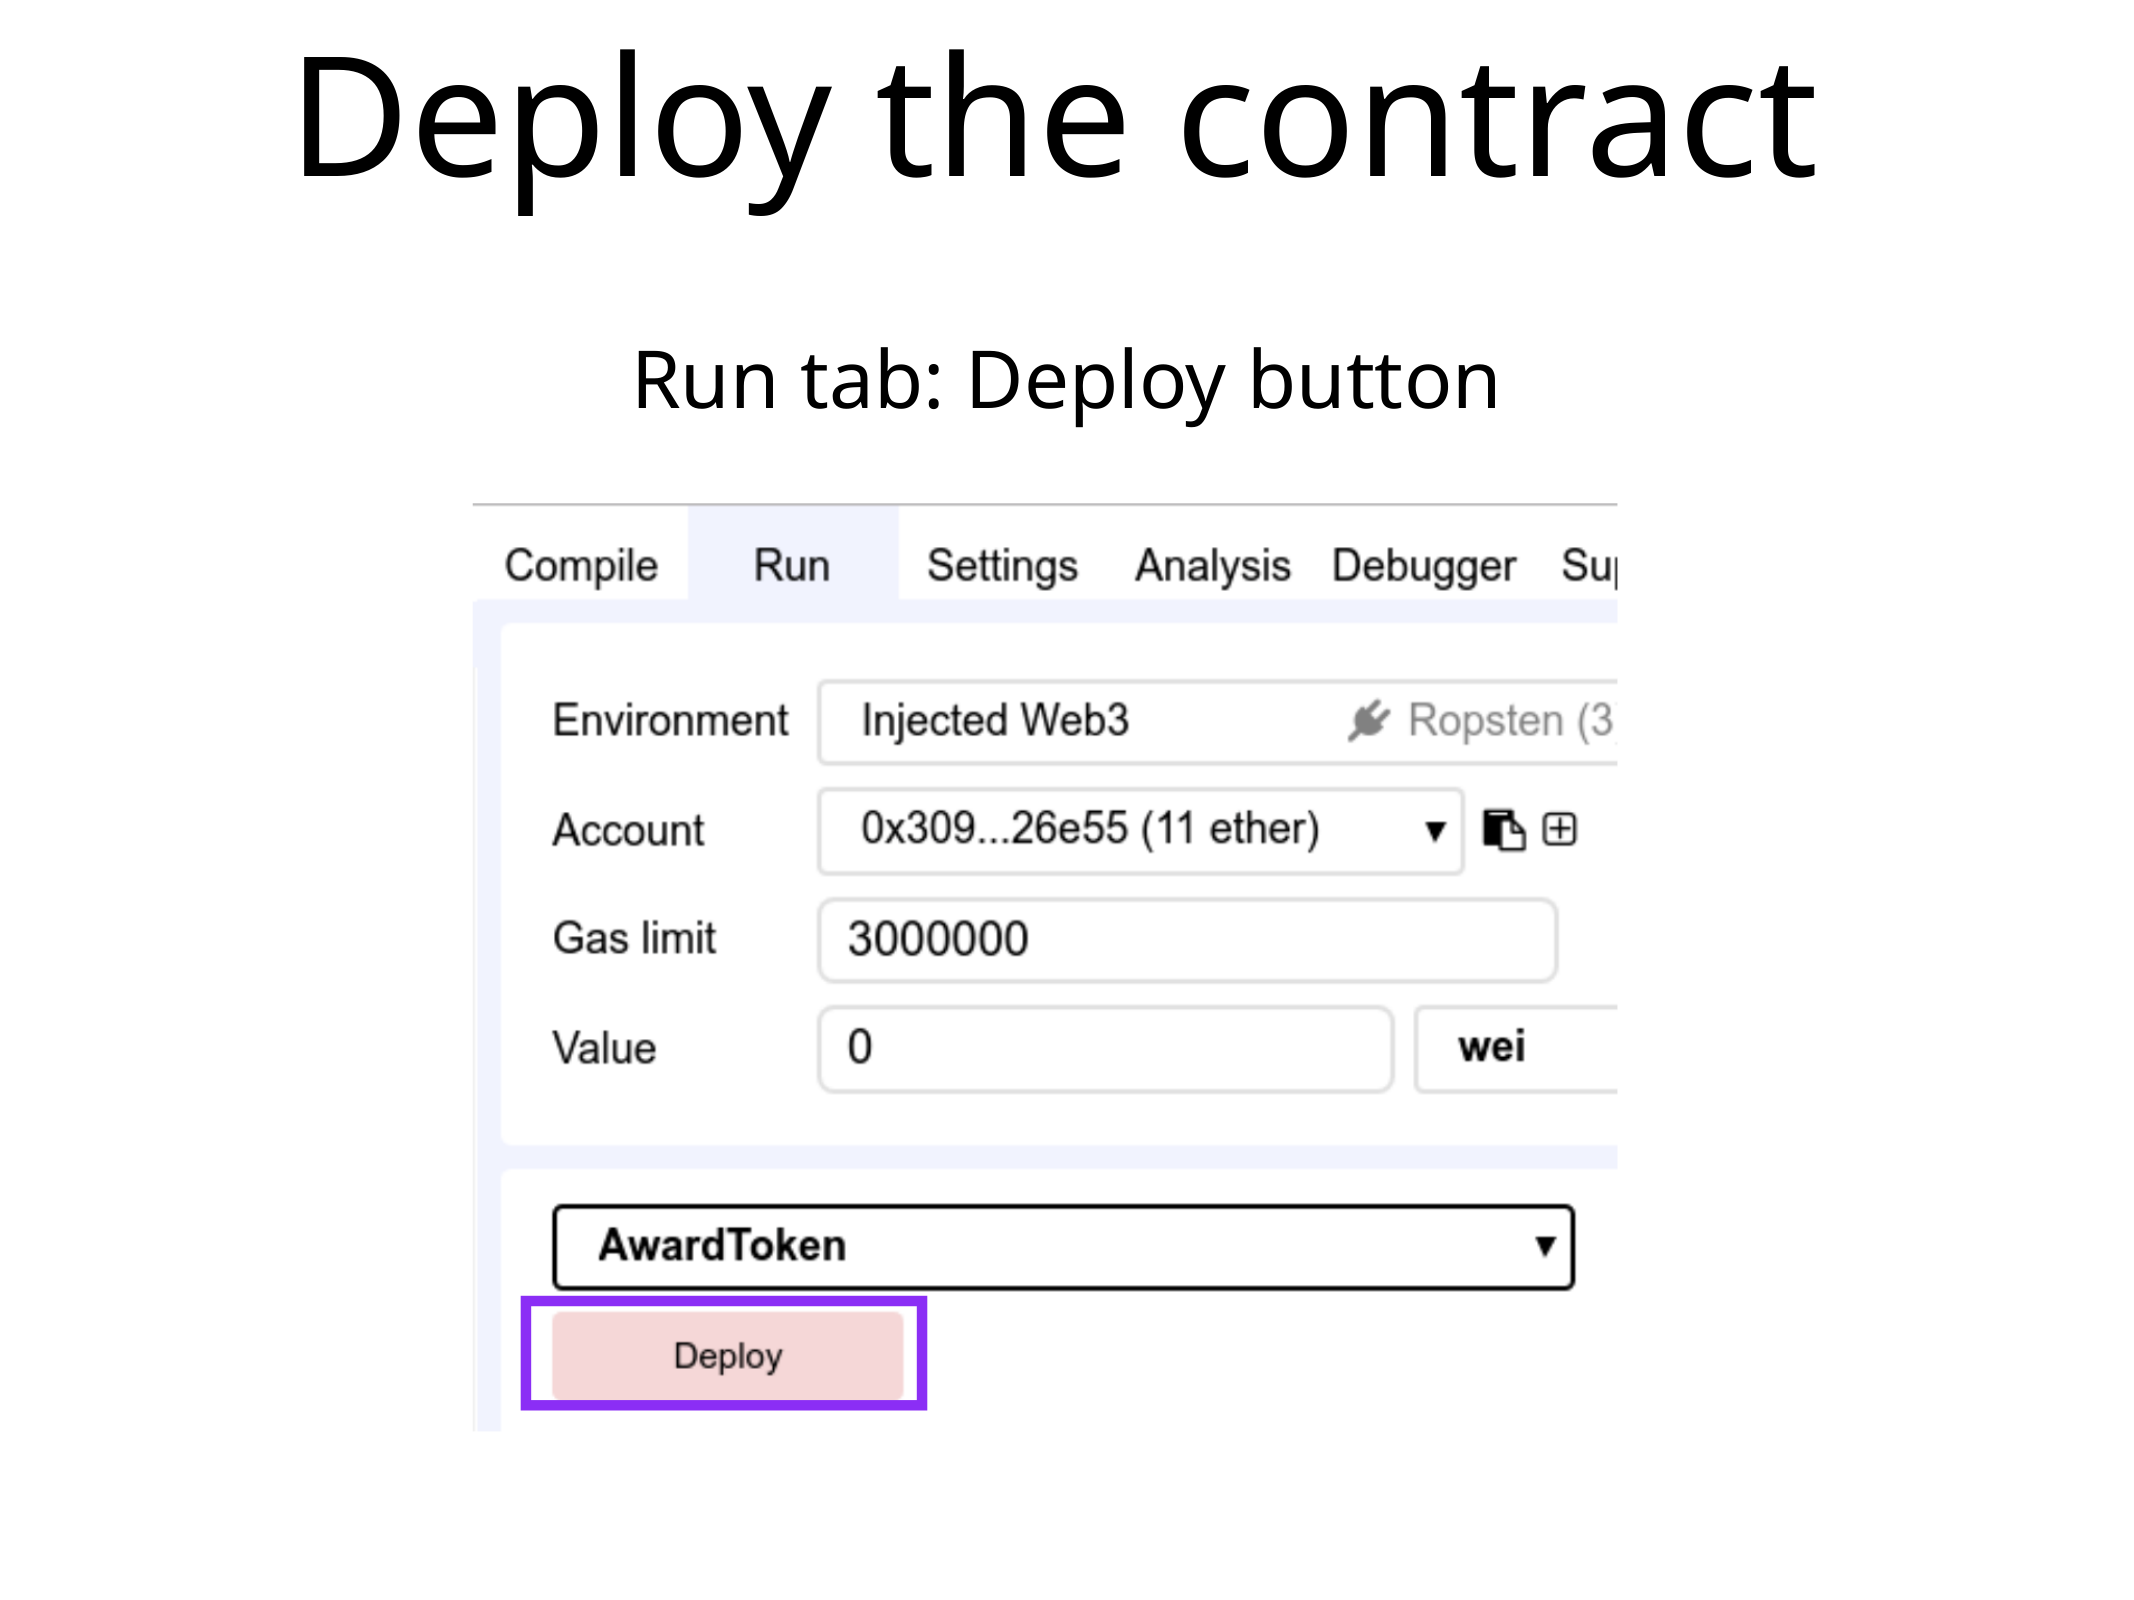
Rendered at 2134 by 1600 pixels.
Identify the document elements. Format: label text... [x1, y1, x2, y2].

title Deploy the contract [195, 2, 1913, 226]
picture [454, 495, 1680, 1471]
subtitle Run tab: Deploy button ( when dependencies.js is the active file ) [208, 320, 1925, 507]
